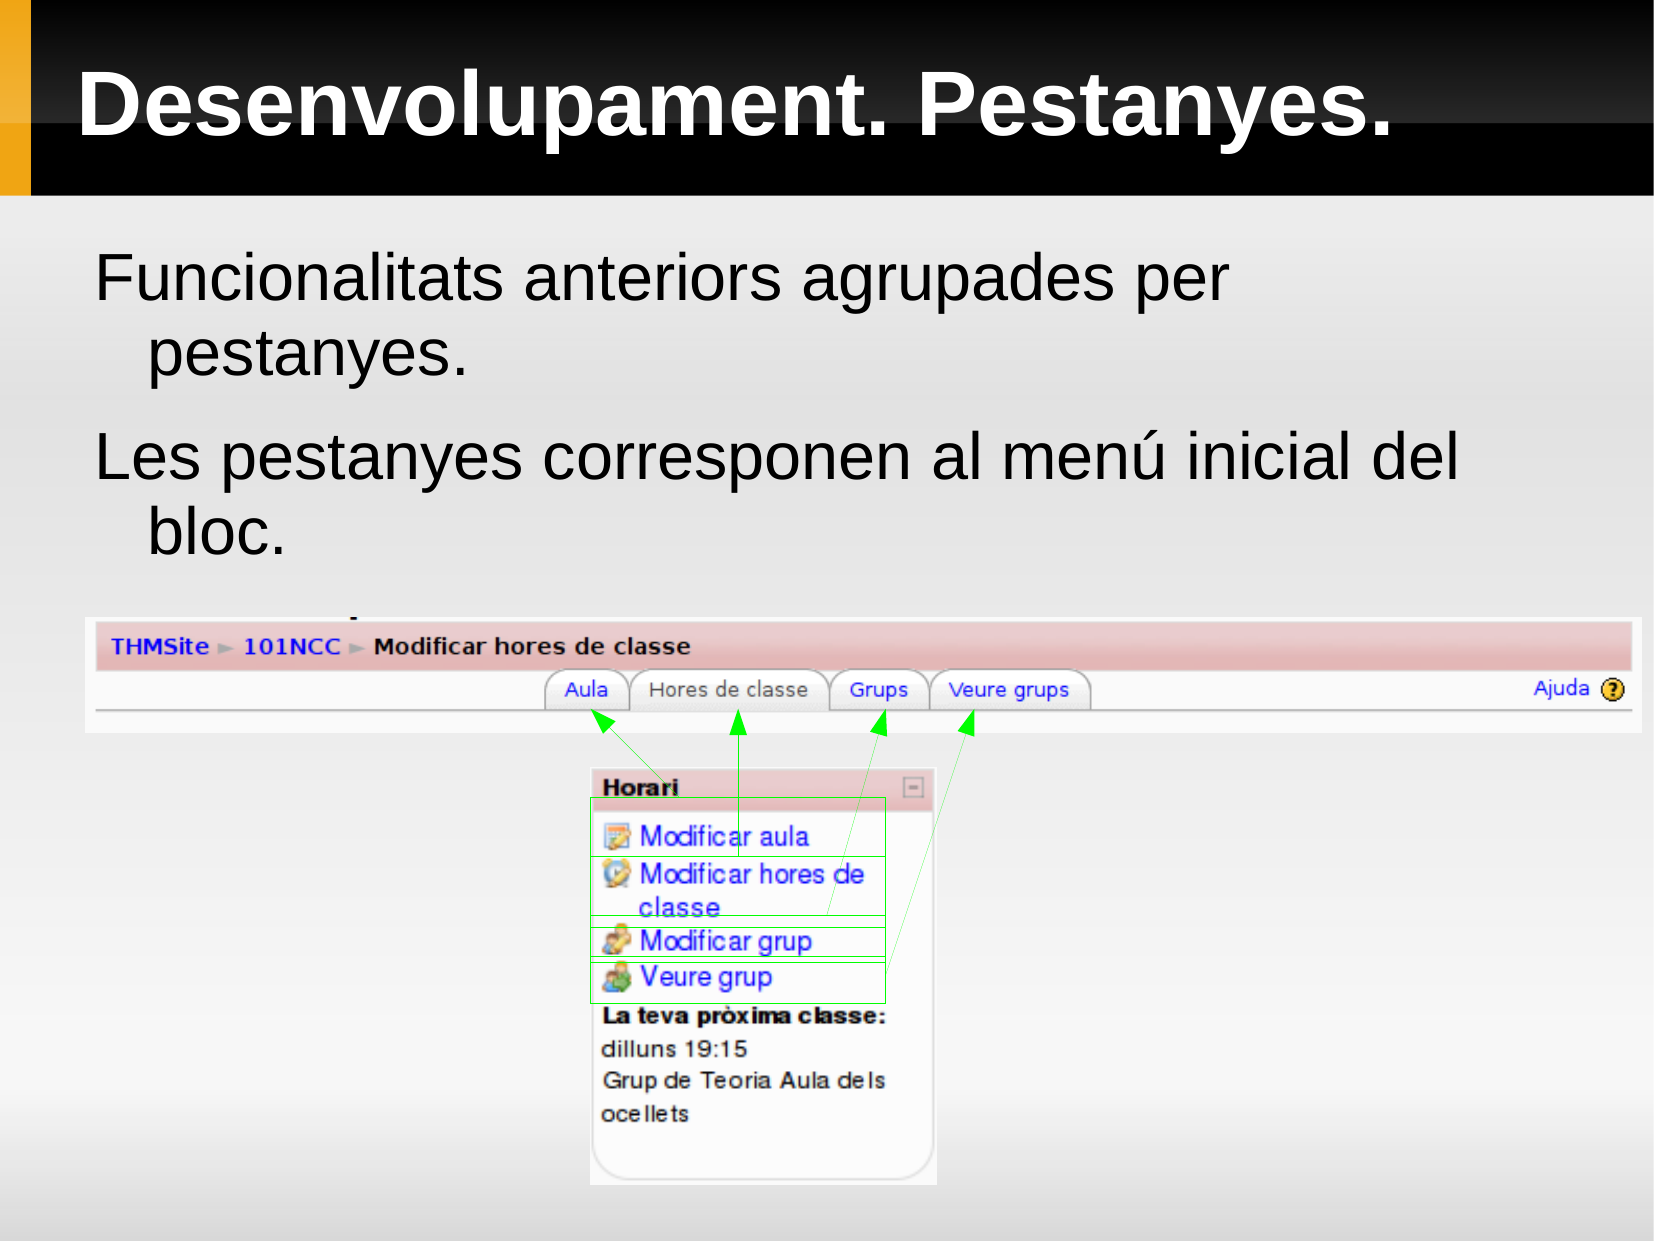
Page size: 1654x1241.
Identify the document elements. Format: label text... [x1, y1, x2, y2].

list Funcionalitats anteriors agrupades per pestanyes. Les pestanyes corresponen al menú inicial del bloc. [76, 240, 1565, 569]
title Desenvolupament. Pestanyes. [76, 0, 1565, 208]
picture [0, 0, 1654, 1241]
